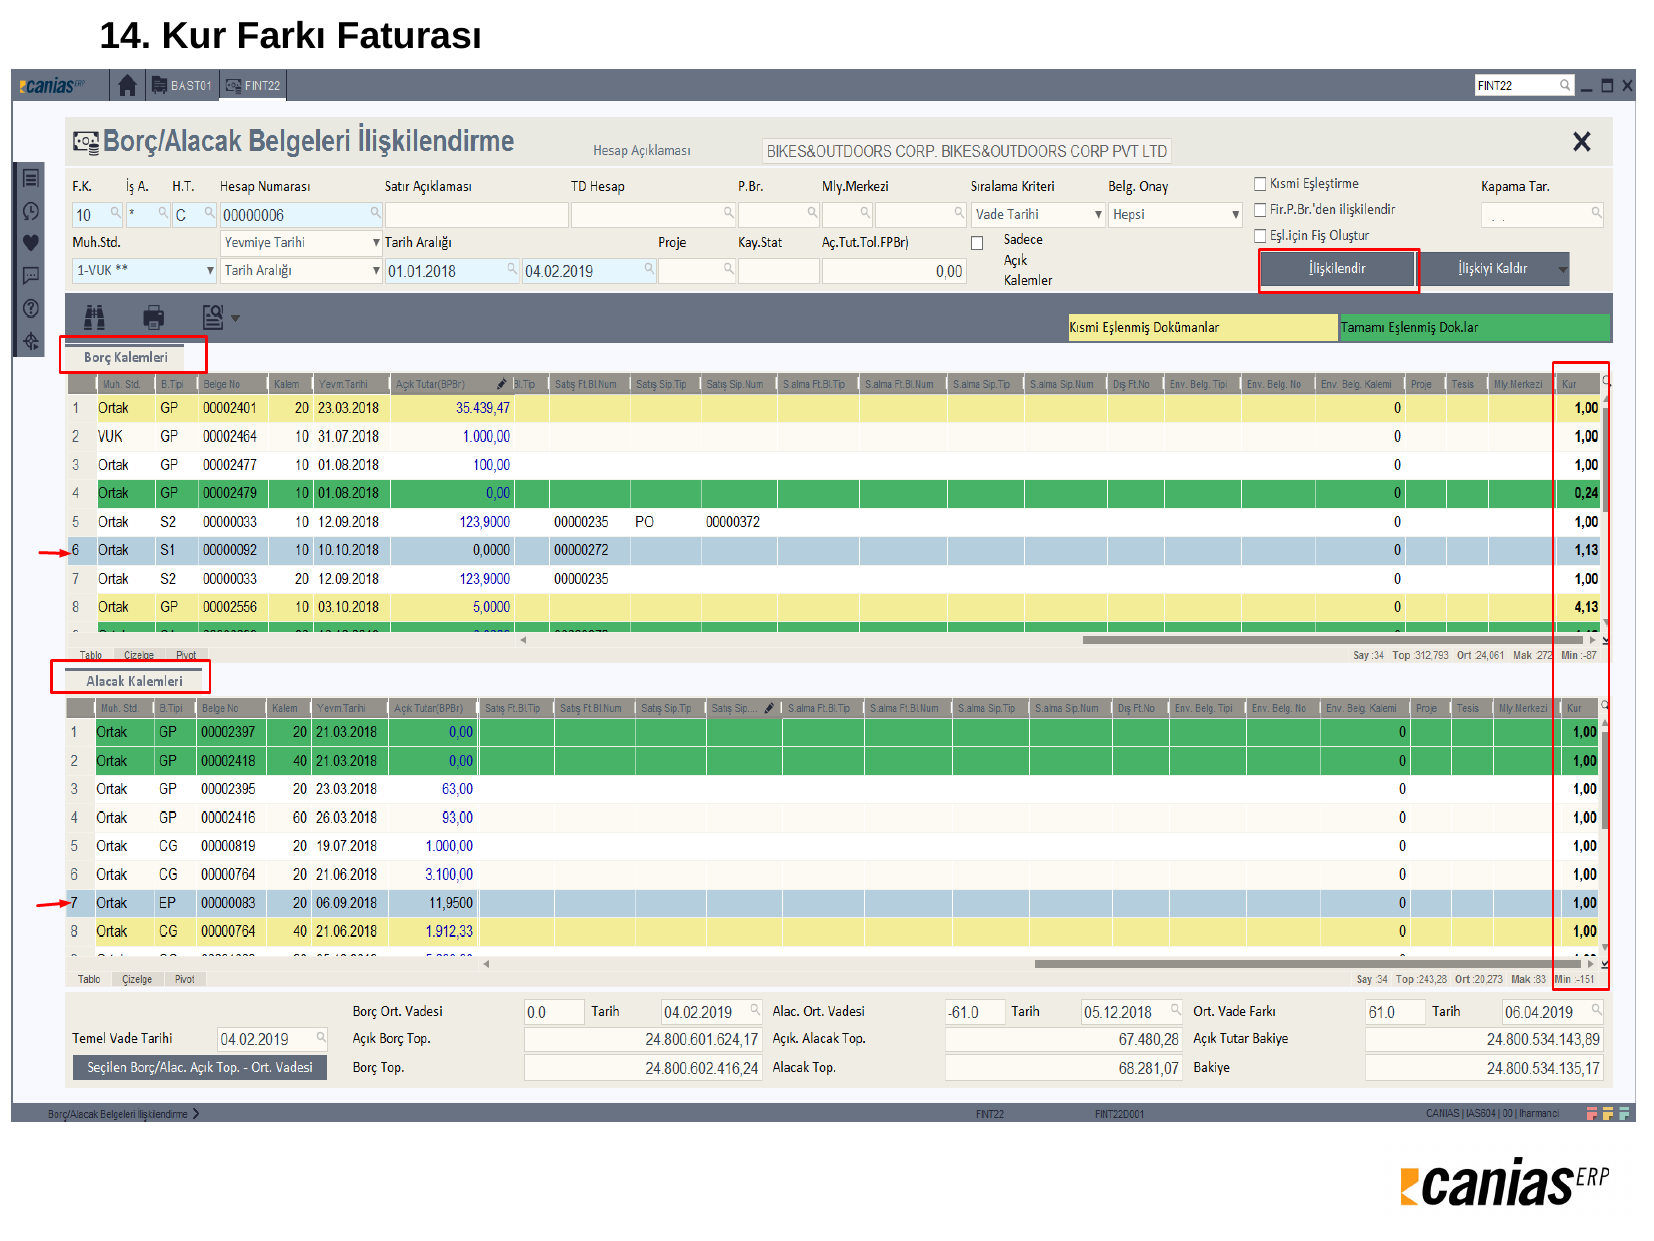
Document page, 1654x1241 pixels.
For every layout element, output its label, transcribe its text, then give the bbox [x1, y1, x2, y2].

picture [1375, 1139, 1635, 1223]
picture [11, 69, 1636, 1123]
text_box 14. Kur Farkı Faturası [10, 6, 1625, 65]
